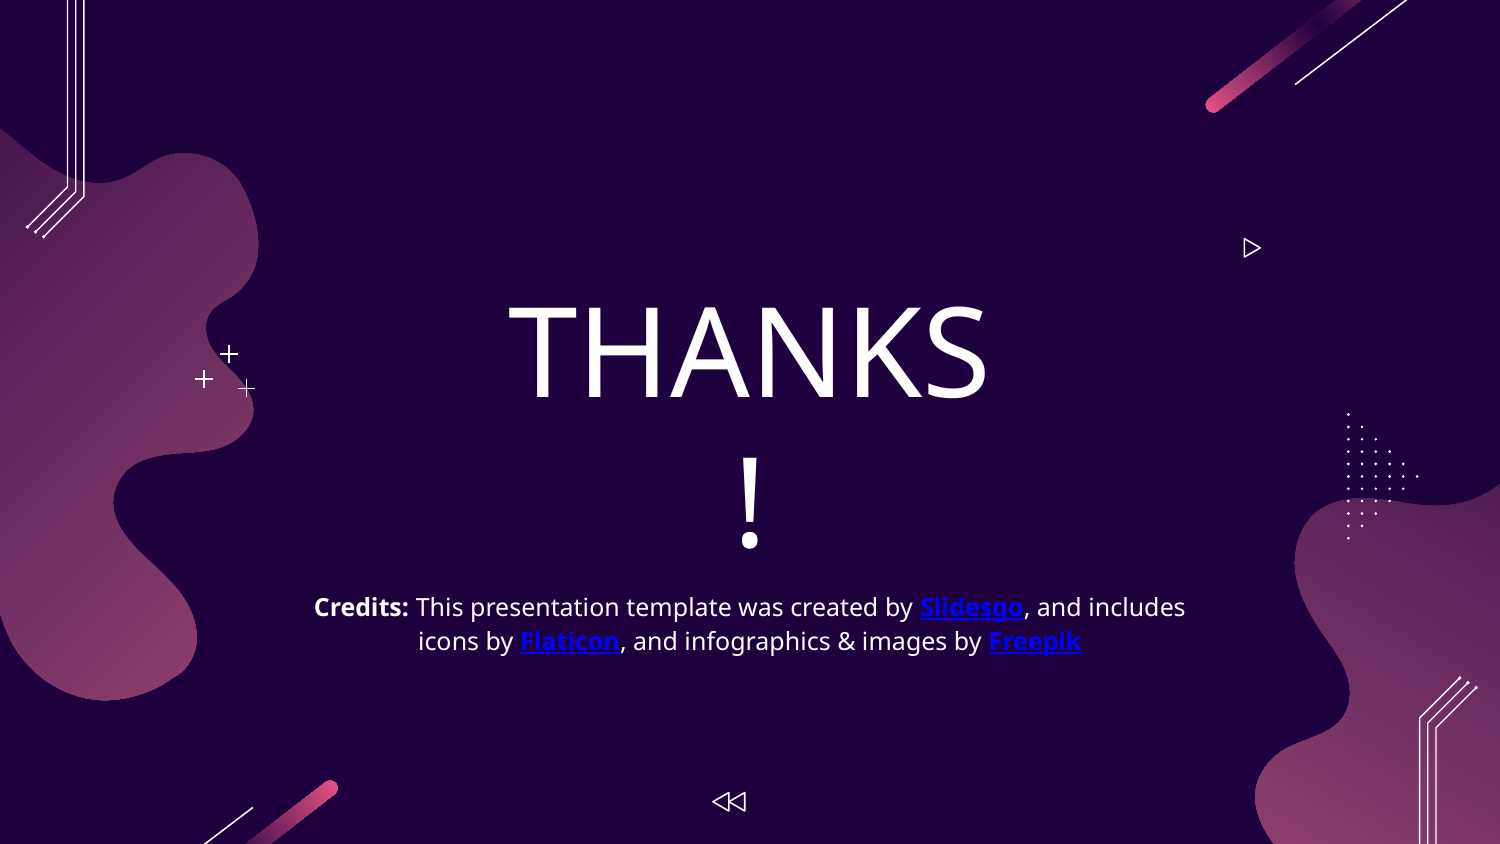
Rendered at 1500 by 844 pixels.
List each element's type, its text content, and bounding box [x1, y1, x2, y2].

text_box [238, 379, 255, 397]
text_box [220, 345, 238, 363]
text_box THANKS! [478, 257, 1022, 426]
text_box [195, 370, 213, 388]
